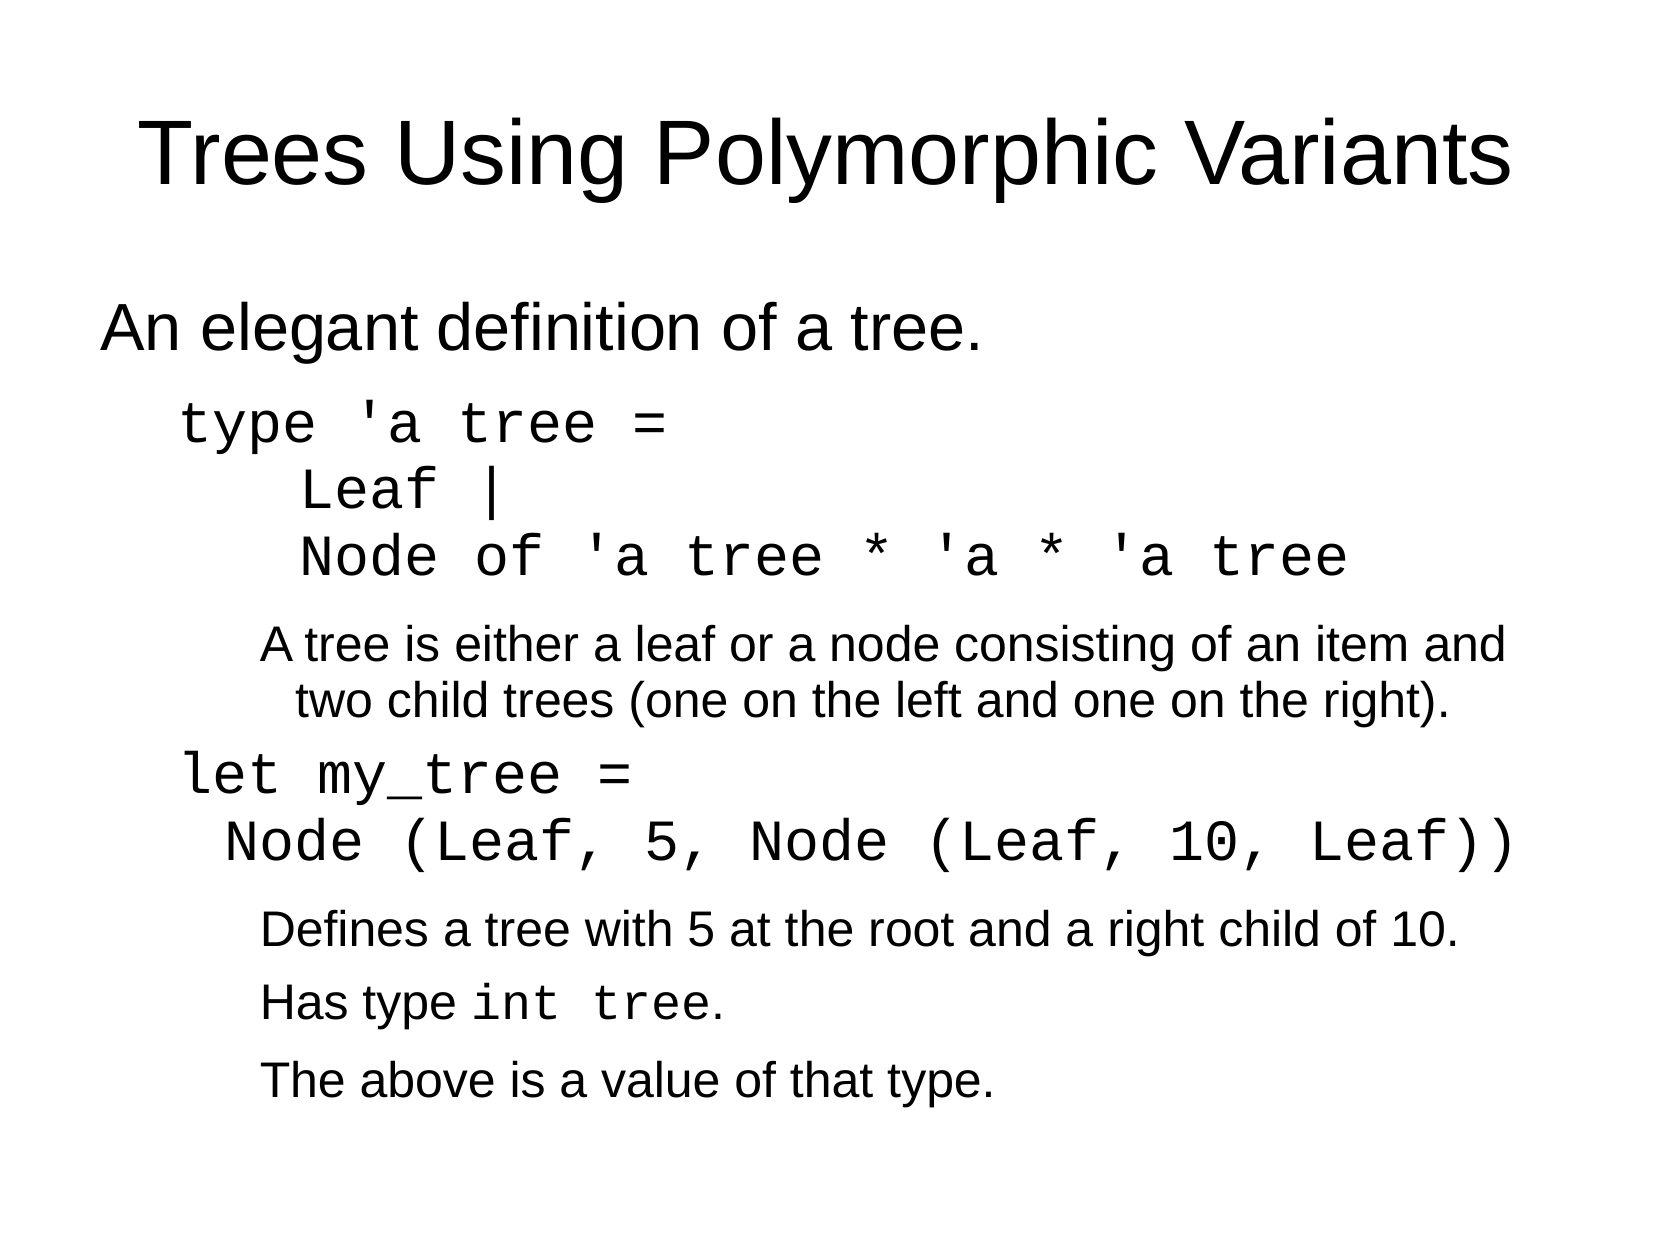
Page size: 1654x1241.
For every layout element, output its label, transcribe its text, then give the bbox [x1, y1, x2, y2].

title Trees Using Polymorphic Variants [82, 49, 1571, 257]
list An elegant definition of a tree. type 'a tree = Leaf | Node of 'a tree * 'a * 'a tree A tree is either a leaf or a node consisting of an item and two child trees (one on the left and one on the right). let my_tree = Node (Leaf, 5, Node (Leaf, 10, Leaf)) Defines a tree with 5 at the root and a right child of 10. Has type int tree. The above is a value of that type. [82, 290, 1571, 1109]
